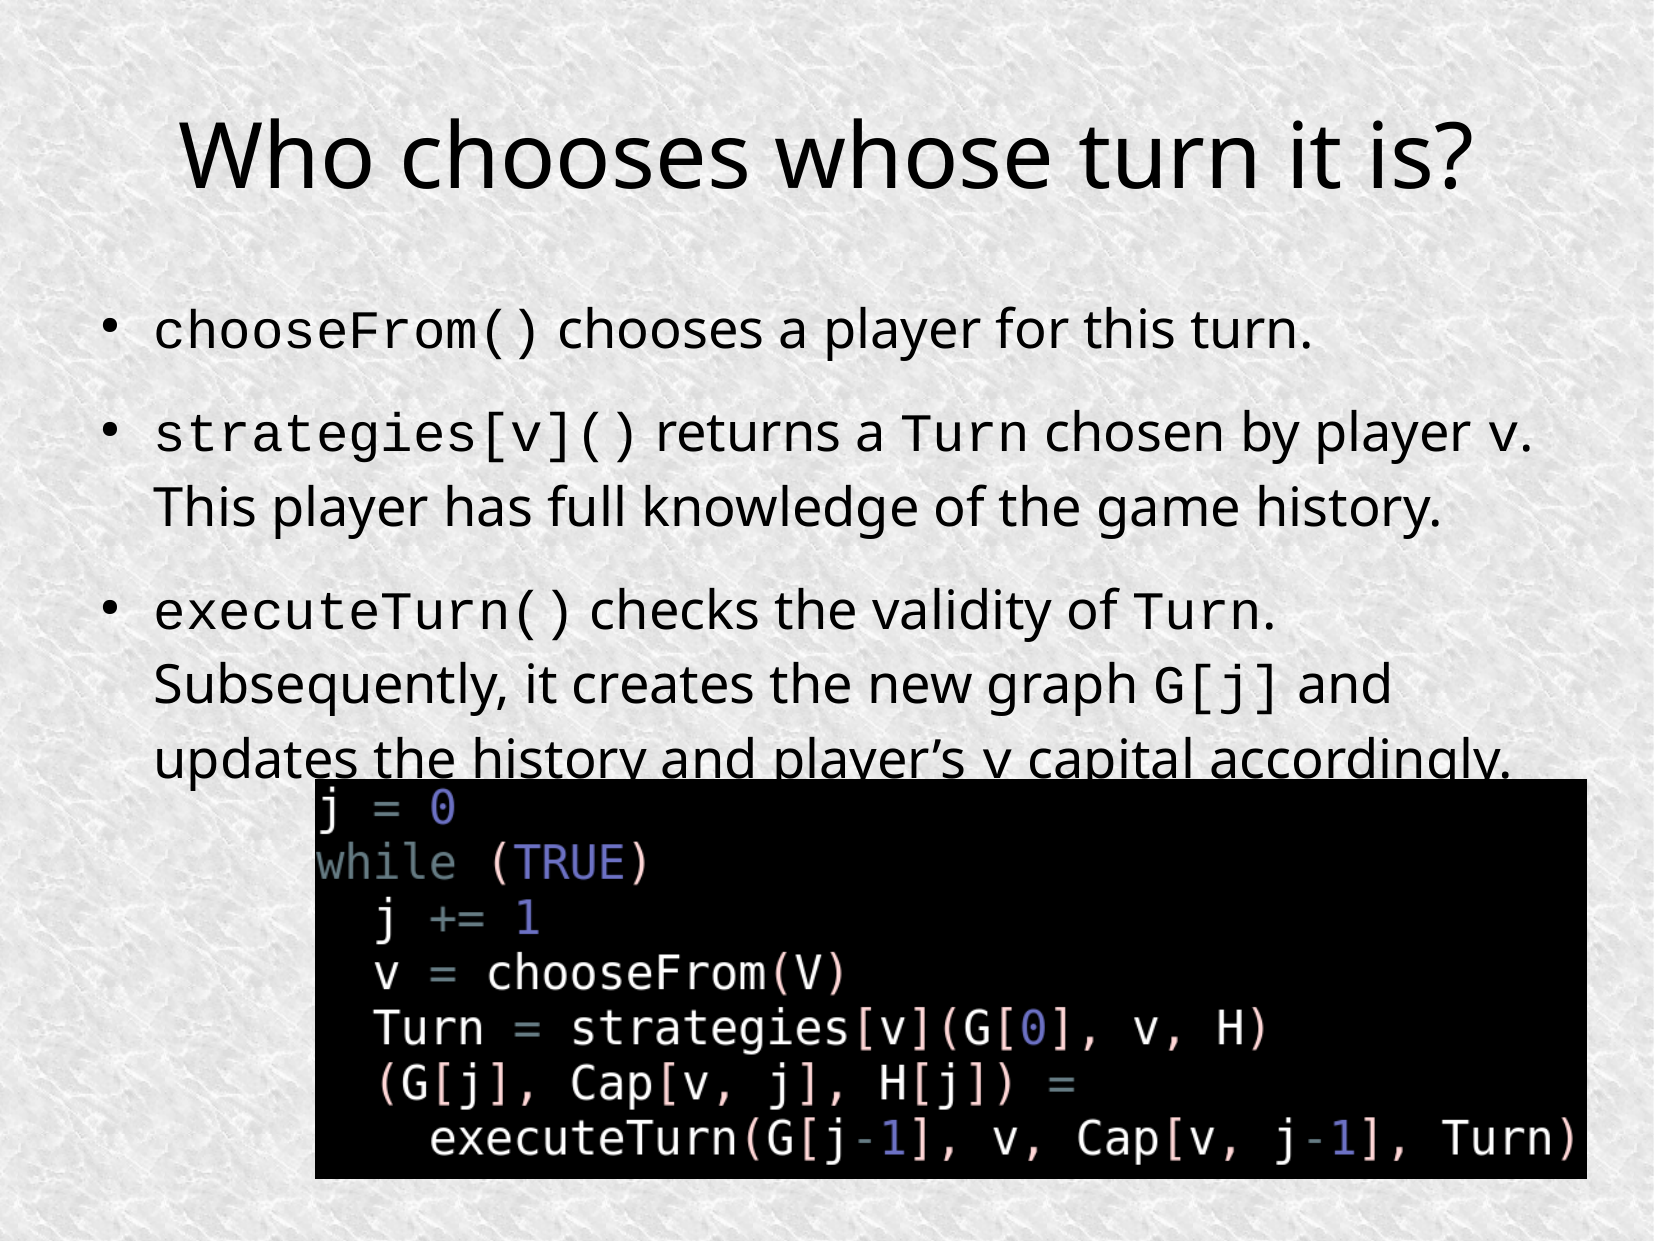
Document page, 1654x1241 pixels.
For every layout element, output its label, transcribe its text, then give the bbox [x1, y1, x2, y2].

picture [0, 0, 1654, 1241]
list chooseFrom() chooses a player for this turn. strategies[v]() returns a Turn chosen by player v. This player has full knowledge of the game history. executeTurn() checks the validity of Turn. Subsequently, it creates the new graph G[j] and updates the history and player’s v capital accordingly. [82, 290, 1571, 1010]
title Who chooses whose turn it is? [82, 49, 1571, 257]
